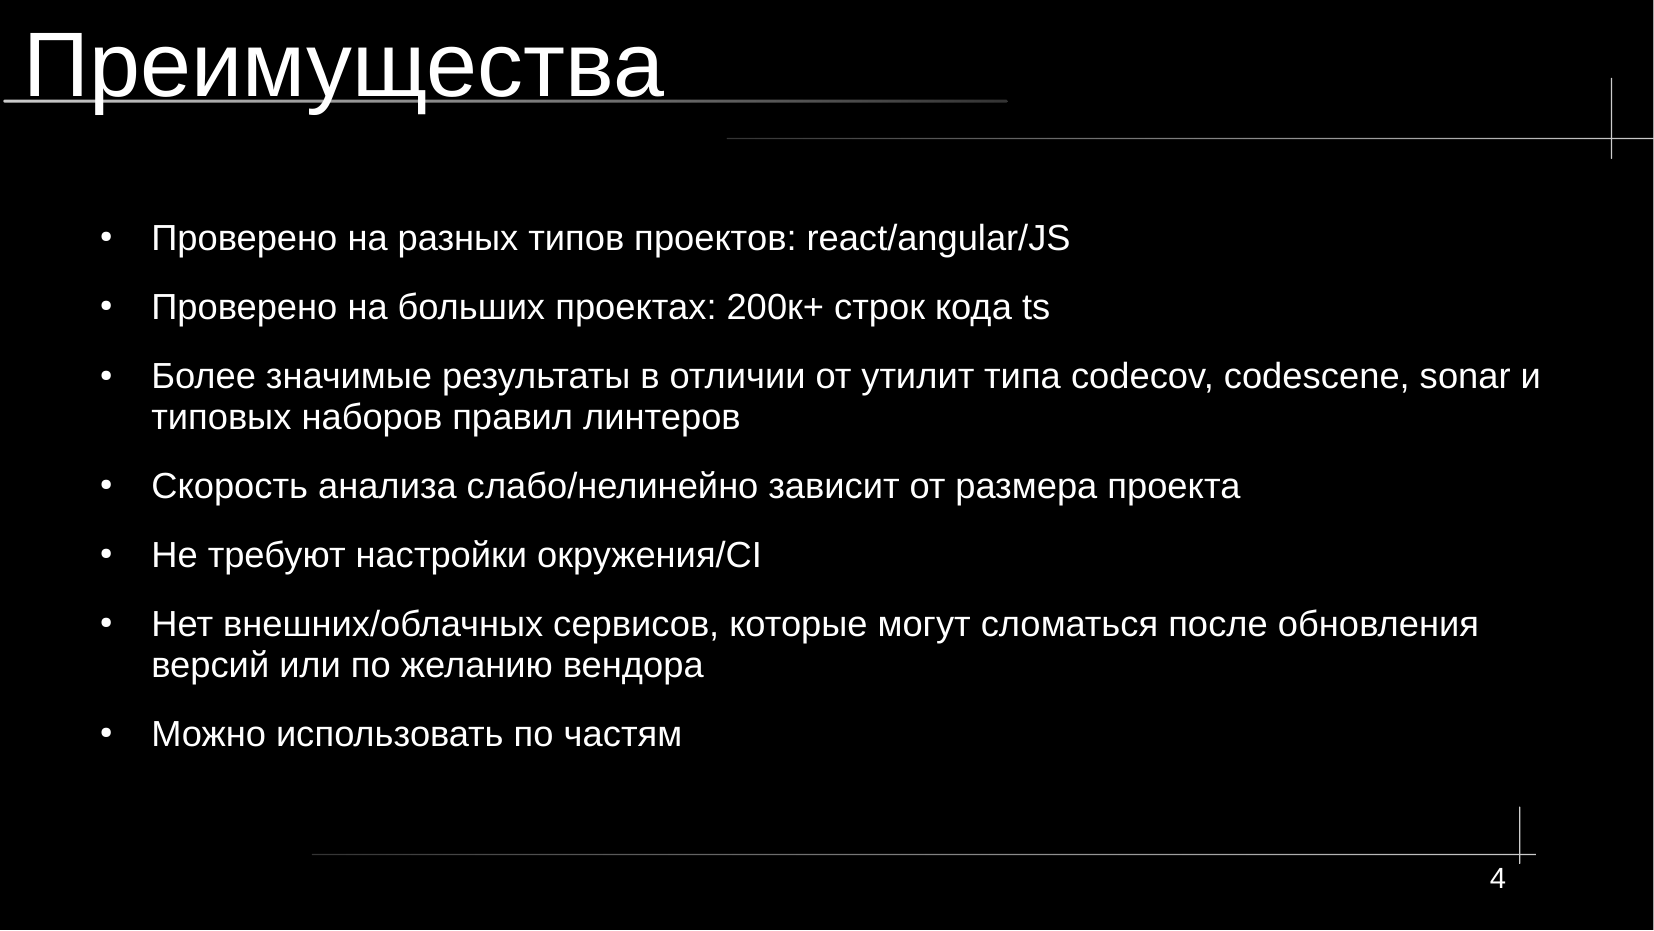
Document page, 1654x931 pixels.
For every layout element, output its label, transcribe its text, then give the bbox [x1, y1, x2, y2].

title Преимущества [23, 11, 1589, 119]
list Проверено на разных типов проектов: react/angular/JS Проверено на больших проектах: 200к+ строк кода ts Более значимые результаты в отличии от утилит типа codecov, codescene, sonar и типовых наборов правил линтеров Скорость анализа слабо/нелинейно зависит от размера проекта Не требуют настройки окружения/CI Нет внешних/облачных сервисов, которые могут сломаться после обновления версий или по желанию вендора Можно использовать по частям [82, 217, 1571, 758]
